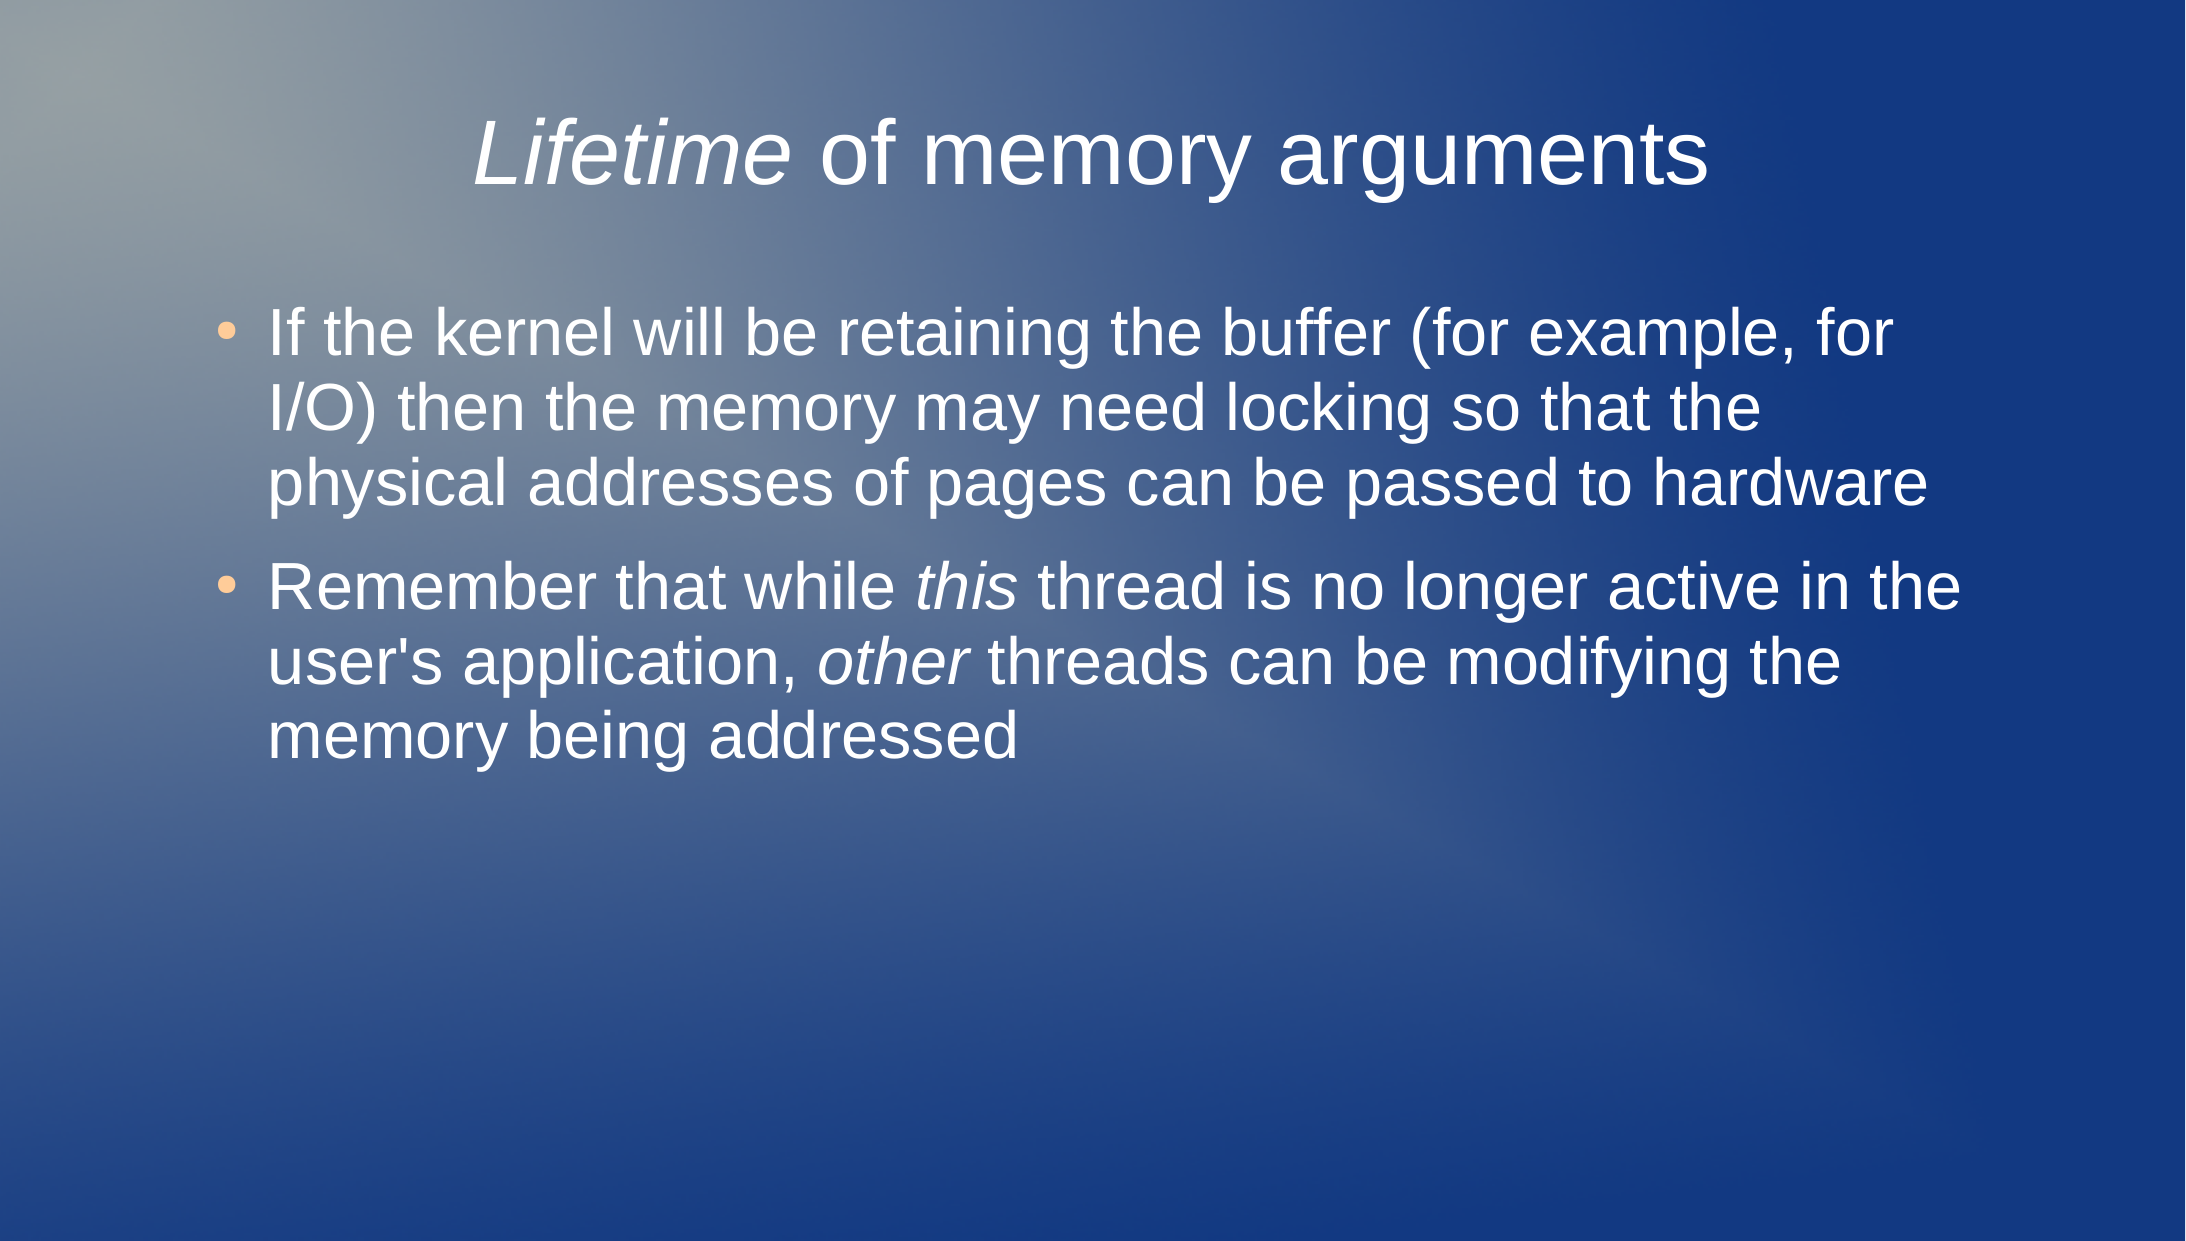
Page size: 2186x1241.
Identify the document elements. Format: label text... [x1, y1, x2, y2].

title Lifetime of memory arguments [109, 49, 2076, 257]
picture [0, 0, 2186, 1241]
list If the kernel will be retaining the buffer (for example, for I/O) then the memory may need locking so that the physical addresses of pages can be passed to hardware Remember that while this thread is no longer active in the user's application, other threads can be modifying the memory being addressed [197, 295, 2022, 1204]
